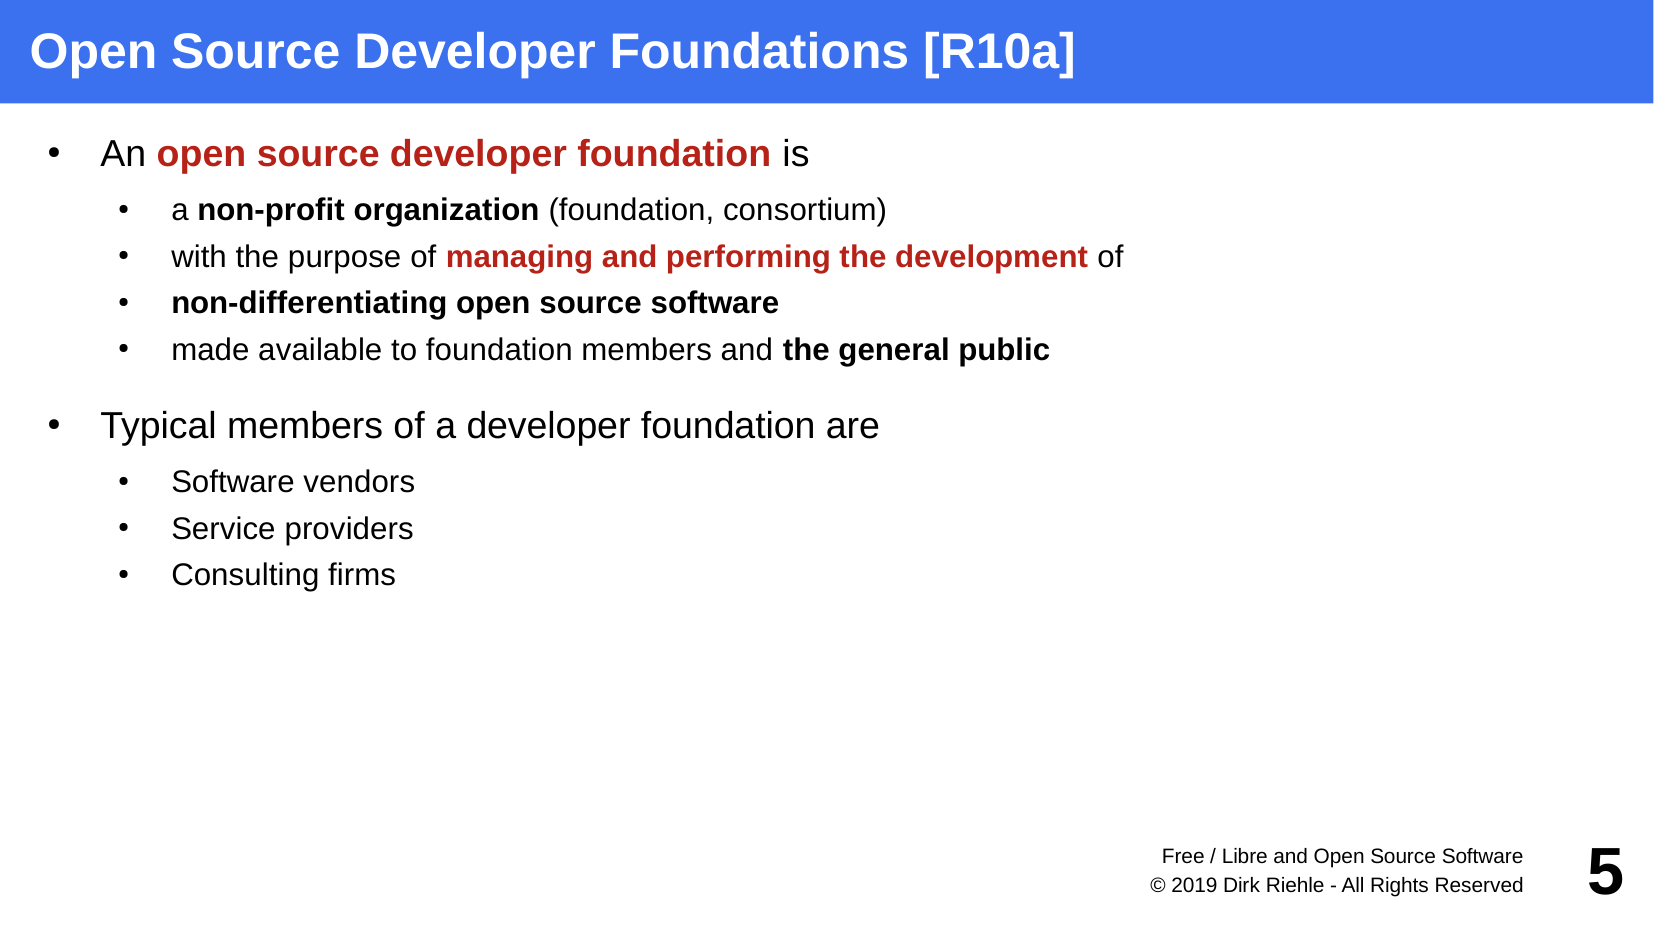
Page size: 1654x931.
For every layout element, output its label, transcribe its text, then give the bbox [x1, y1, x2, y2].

title Open Source Developer Foundations [R10a] [0, 0, 1654, 104]
list An open source developer foundation is a non-profit organization (foundation, consortium) with the purpose of managing and performing the development of non-differentiating open source software made available to foundation members and the general public Typical members of a developer foundation are Software vendors Service providers Consulting firms [29, 132, 1625, 813]
